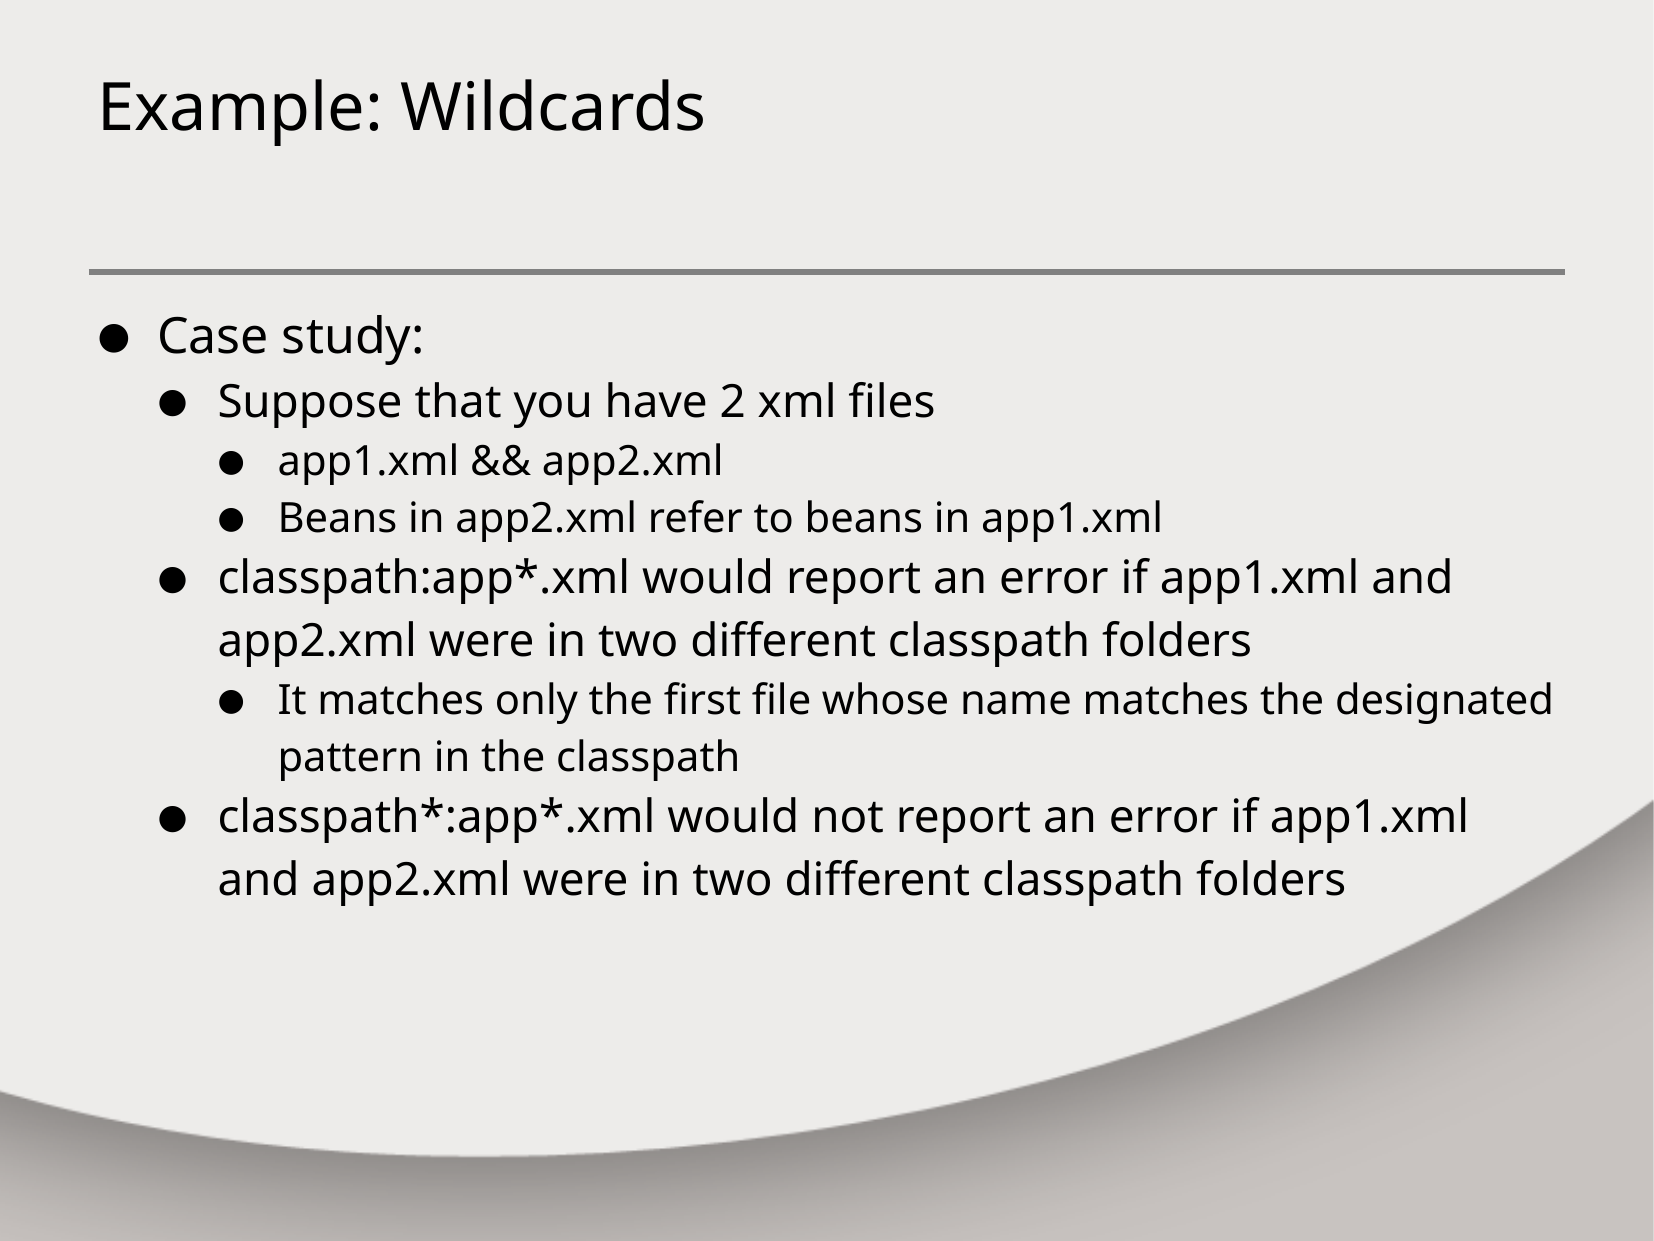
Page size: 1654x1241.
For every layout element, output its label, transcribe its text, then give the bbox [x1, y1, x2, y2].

list Case study: Suppose that you have 2 xml files app1.xml && app2.xml Beans in app2.xml refer to beans in app1.xml classpath:app*.xml would report an error if app1.xml and app2.xml were in two different classpath folders It matches only the first file whose name matches the designated pattern in the classpath classpath*:app*.xml would not report an error if app1.xml and app2.xml were in two different classpath folders [97, 300, 1561, 1163]
picture [0, 0, 1654, 1241]
title Example: Wildcards [97, 75, 1561, 226]
